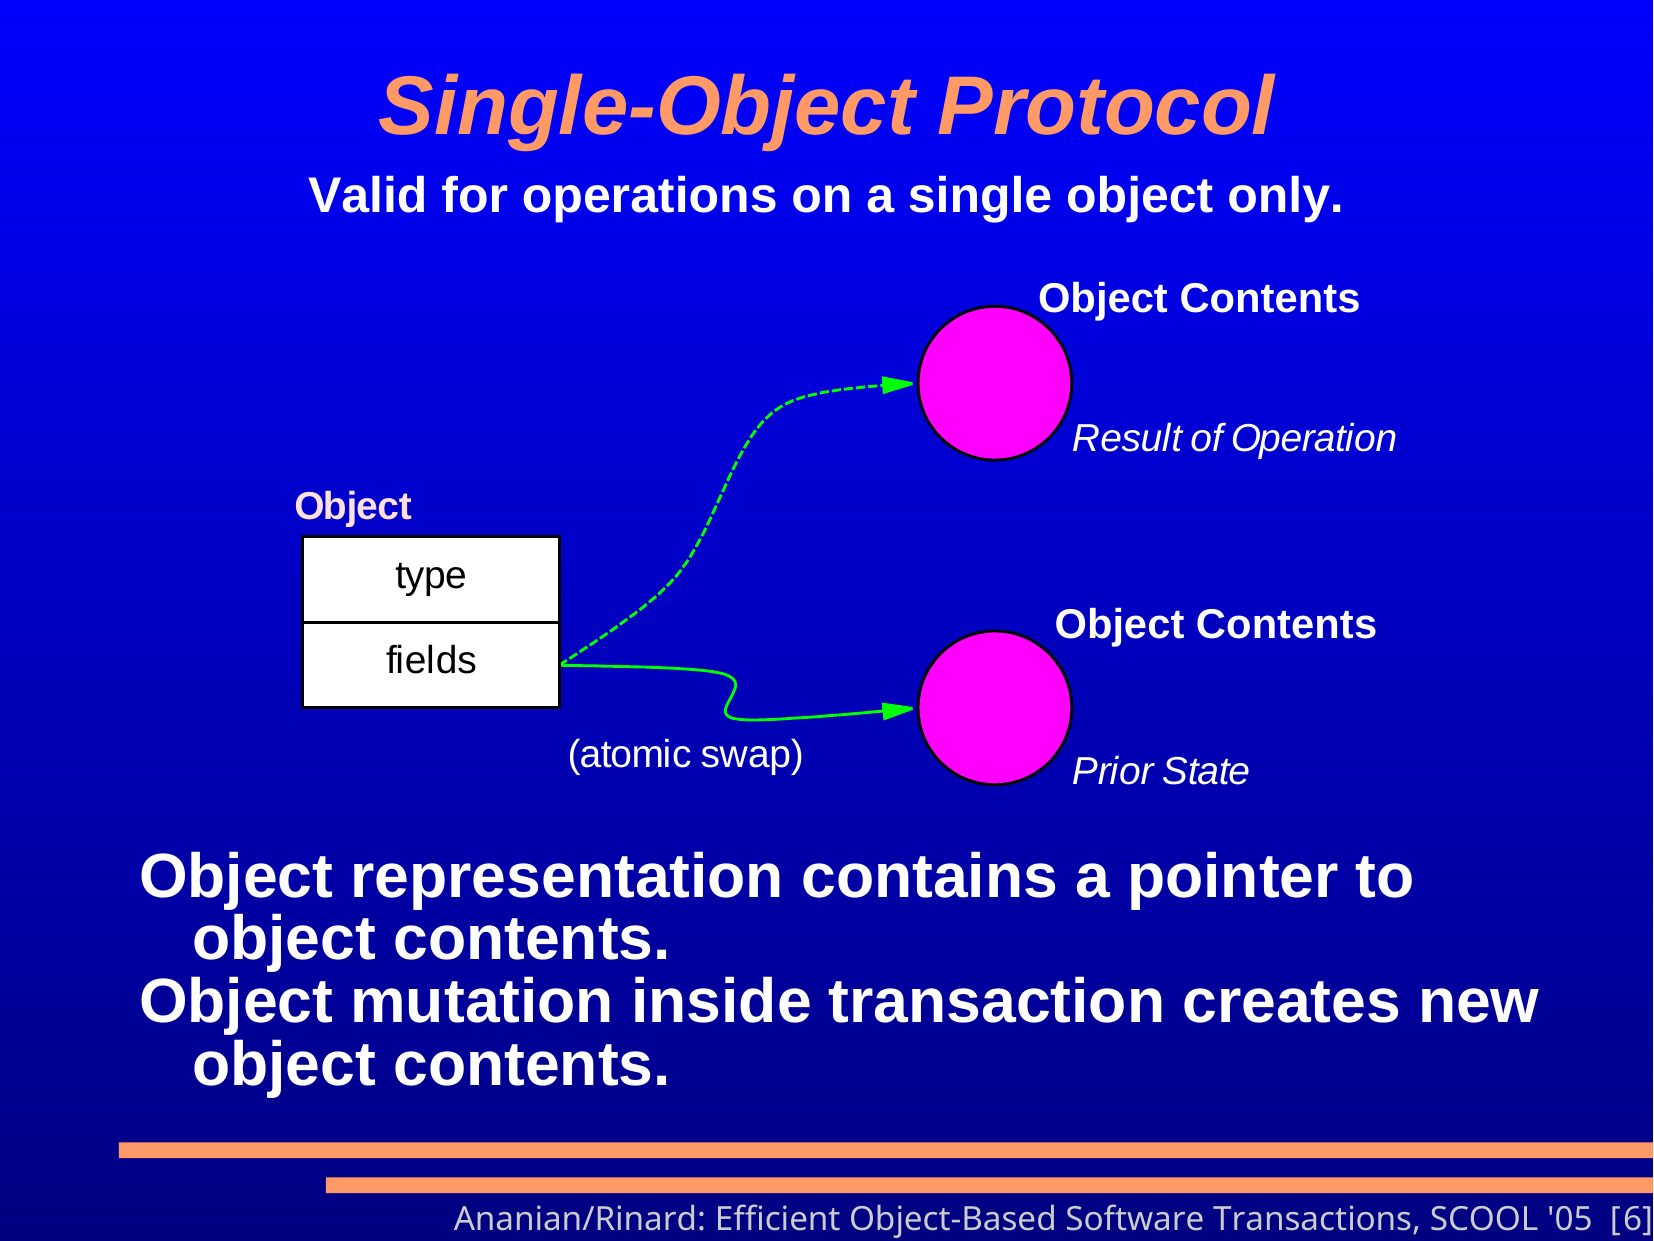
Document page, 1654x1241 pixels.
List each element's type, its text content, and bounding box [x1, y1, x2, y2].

title Single-Object Protocol [121, 18, 1534, 167]
text_box Object Contents [1054, 601, 1378, 665]
picture [282, 295, 1484, 797]
text_box Valid for operations on a single object only. [0, 167, 1653, 243]
text_box Object Contents [1038, 274, 1362, 339]
list Object representation contains a pointer to object contents. Object mutation inside transaction creates new object contents. [121, 847, 1561, 1145]
